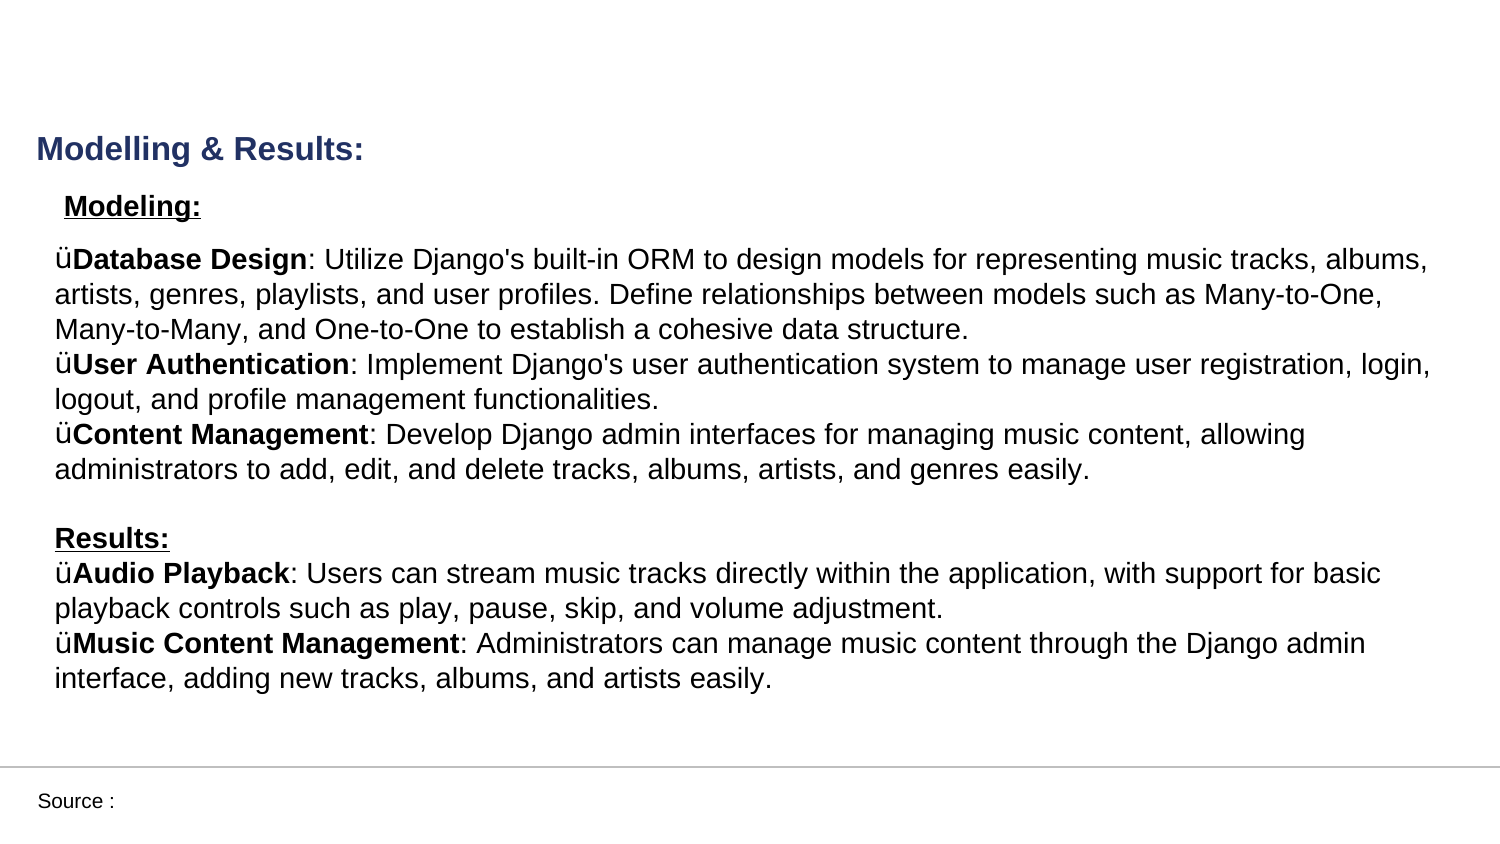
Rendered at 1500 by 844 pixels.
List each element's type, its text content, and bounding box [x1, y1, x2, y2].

text_box Database Design: Utilize Django's built-in ORM to design models for representing music tracks, albums, artists, genres, playlists, and user profiles. Define relationships between models such as Many-to-One, Many-to-Many, and One-to-One to establish a cohesive data structure. User Authentication: Implement Django's user authentication system to manage user registration, login, logout, and profile management functionalities. Content Management: Develop Django admin interfaces for managing music content, allowing administrators to add, edit, and delete tracks, albums, artists, and genres easily. Results: Audio Playback: Users can stream music tracks directly within the application, with support for basic playback controls such as play, pause, skip, and volume adjustment. Music Content Management: Administrators can manage music content through the Django admin interface, adding new tracks, albums, and artists easily. [40, 233, 1450, 702]
title Modelling & Results: [21, 111, 504, 165]
text_box Source : [22, 773, 139, 827]
text_box Modeling: [49, 179, 217, 229]
